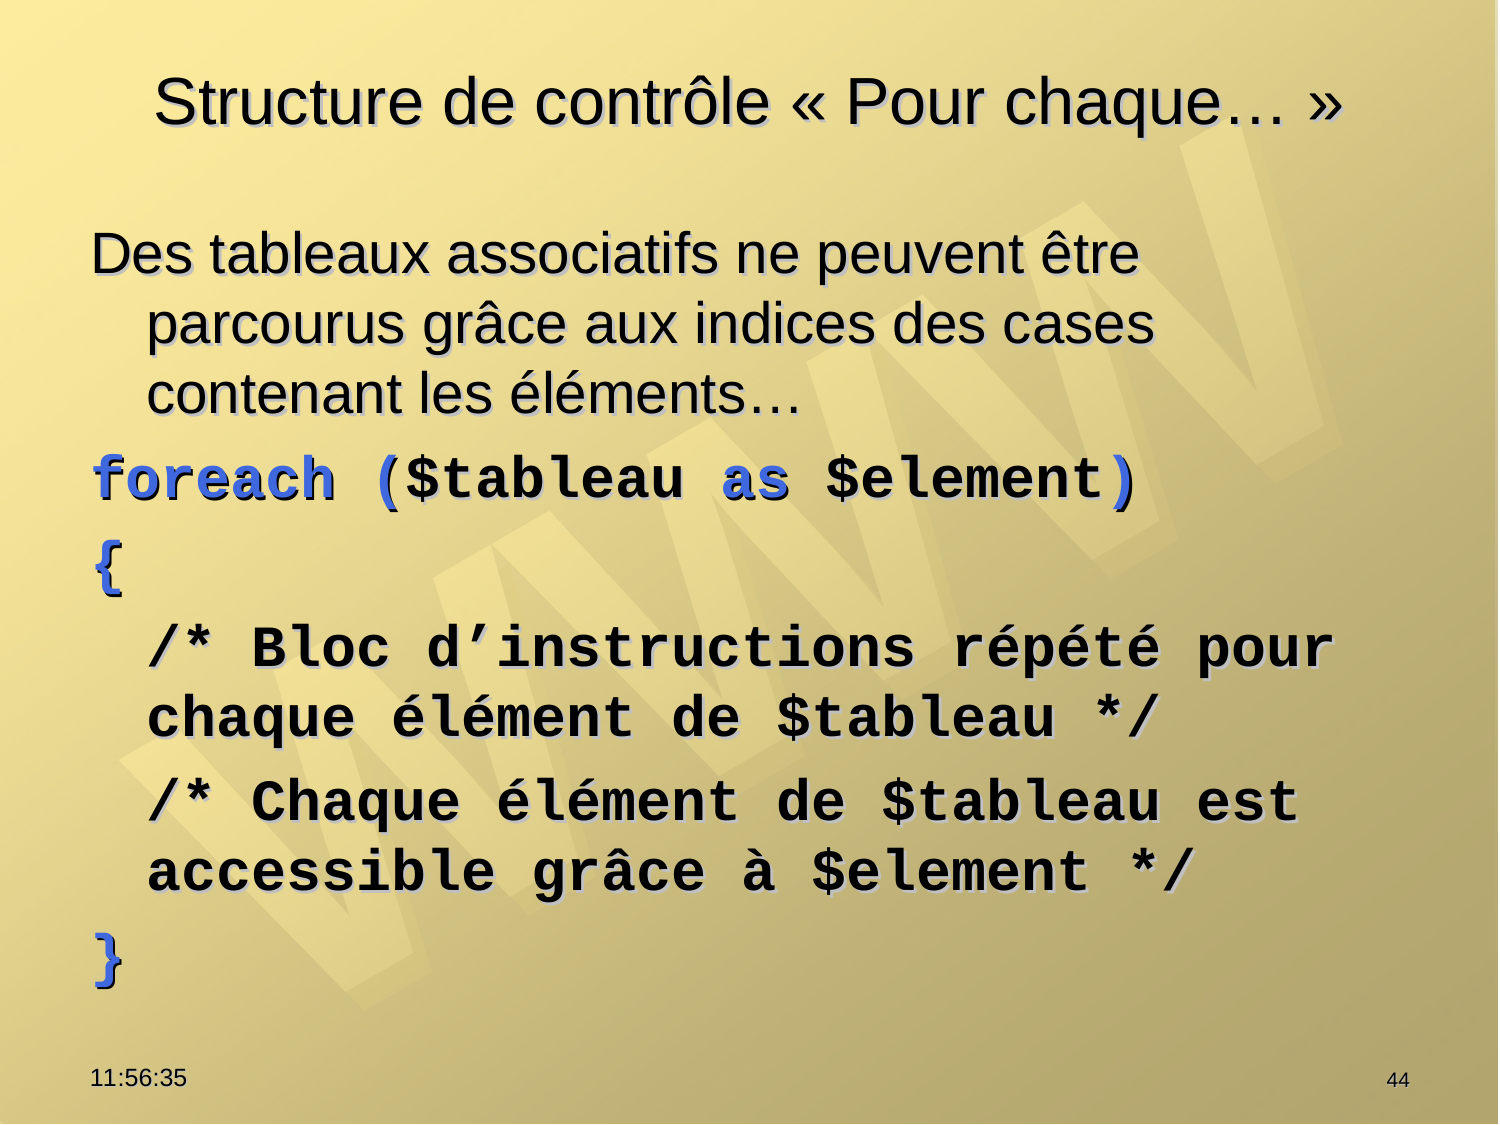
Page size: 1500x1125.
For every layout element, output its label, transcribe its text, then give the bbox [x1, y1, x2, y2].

title Structure de contrôle « Pour chaque… » [75, 45, 1426, 152]
text_box 18:45:30 [74, 1058, 426, 1100]
list Des tableaux associatifs ne peuvent être parcourus grâce aux indices des cases contenant les éléments… foreach ($tableau as $element) { /* Bloc d’instructions répété pour chaque élément de $tableau */ /* Chaque élément de $tableau est accessible grâce à $element */ } [75, 207, 1426, 1035]
text_box <numéro> [1074, 1058, 1426, 1100]
